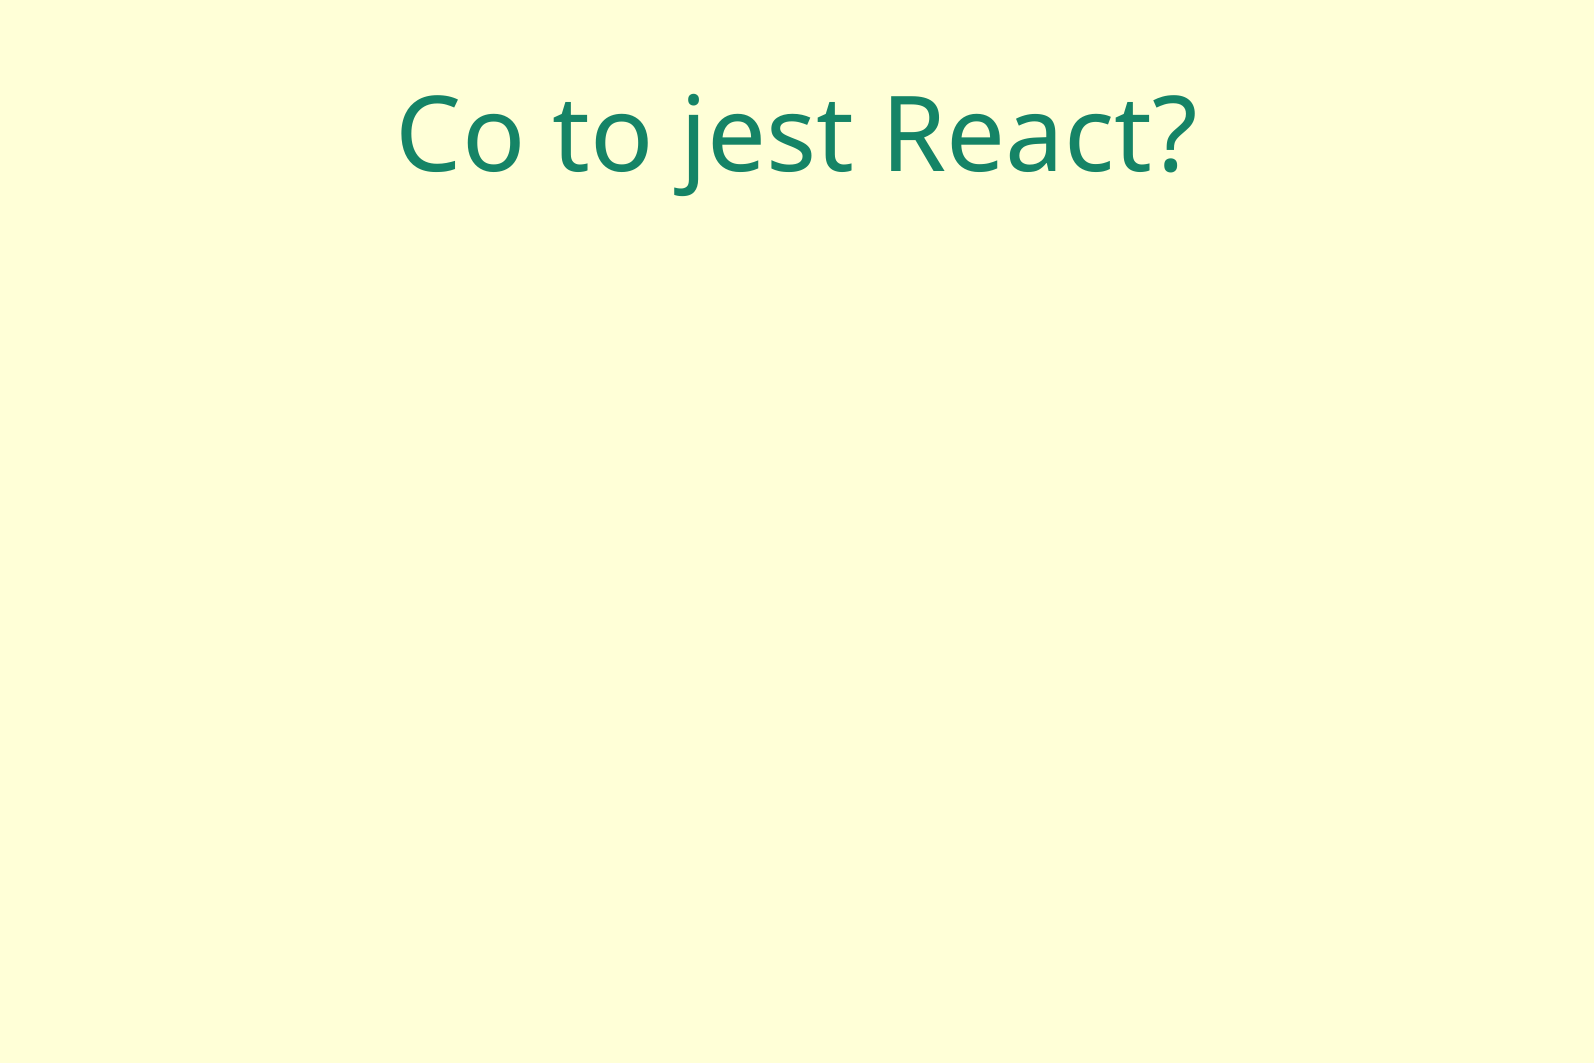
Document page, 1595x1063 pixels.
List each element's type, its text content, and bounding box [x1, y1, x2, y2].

title Co to jest React? [79, 42, 1515, 220]
